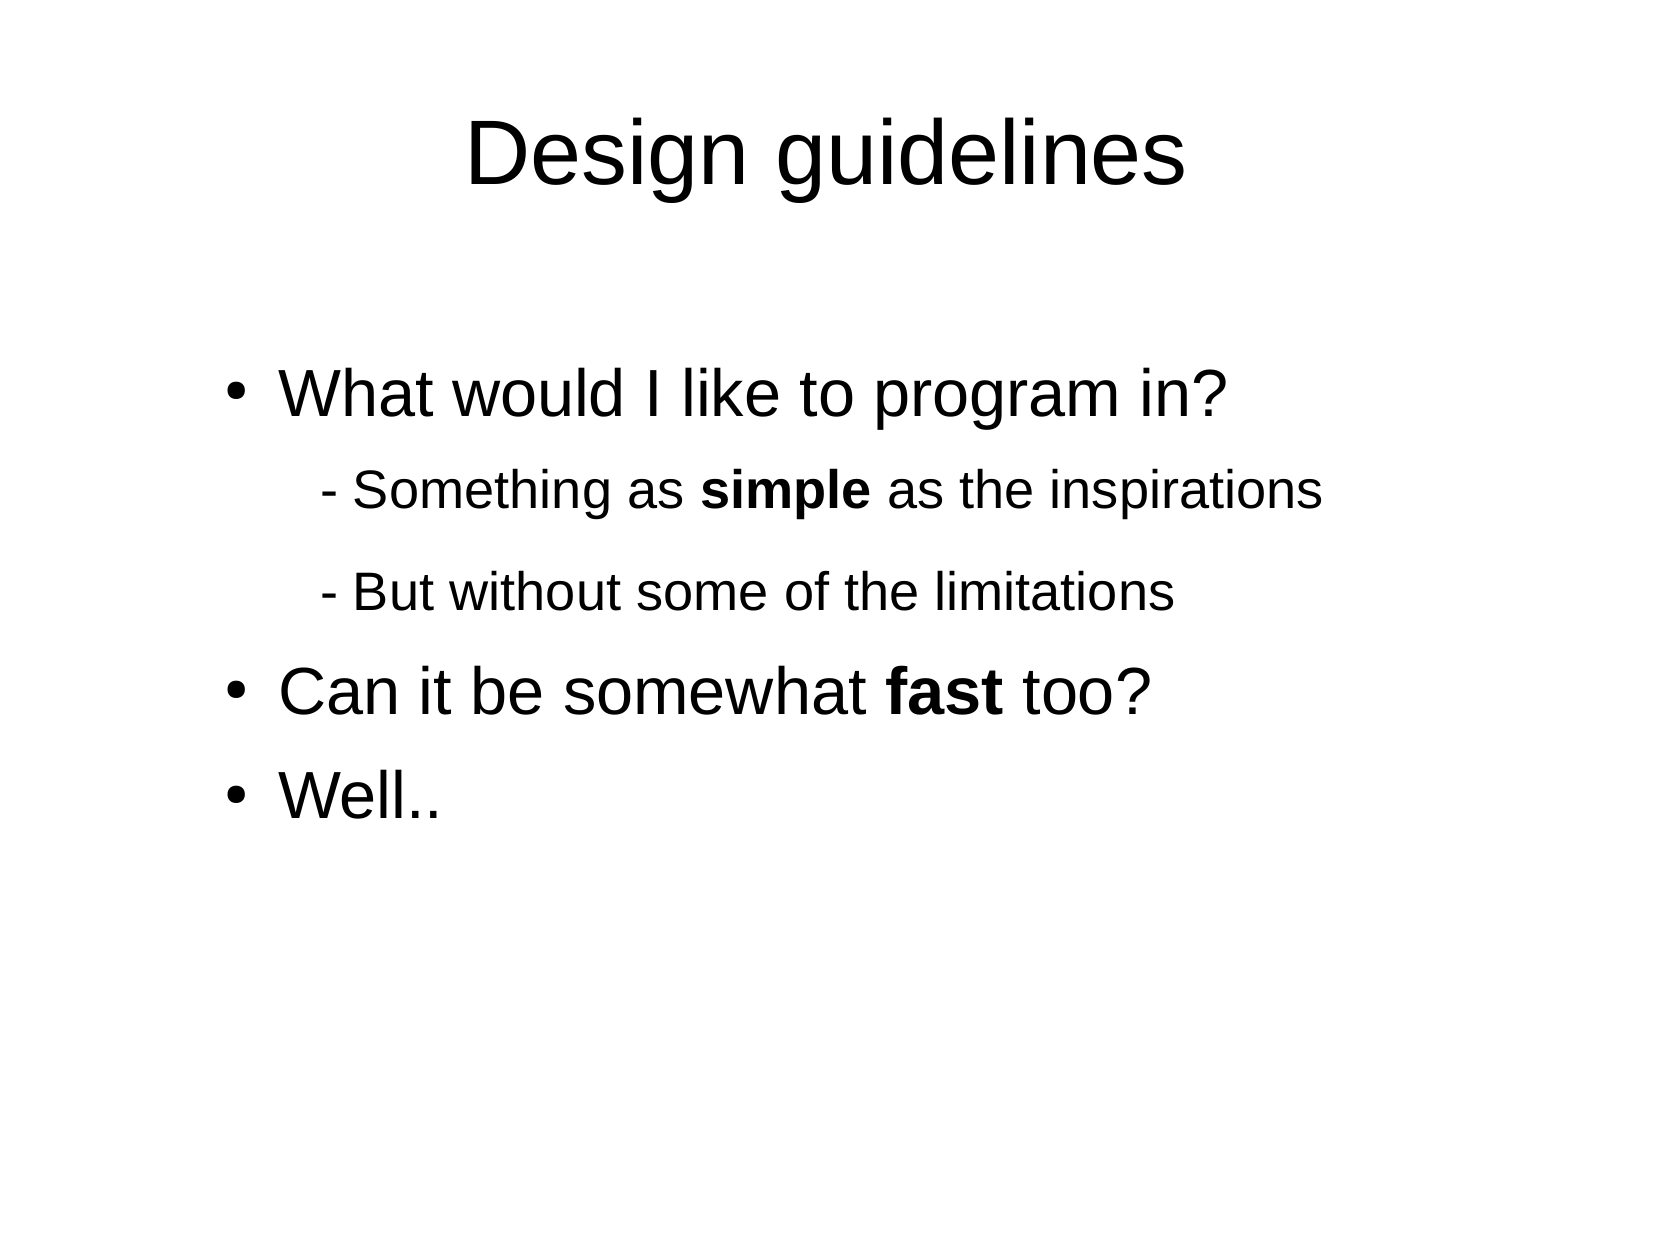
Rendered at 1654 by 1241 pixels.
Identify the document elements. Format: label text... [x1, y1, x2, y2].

title Design guidelines [82, 49, 1571, 257]
list What would I like to program in? - Something as simple as the inspirations - But without some of the limitations Can it be somewhat fast too? Well.. [224, 355, 1512, 1075]
